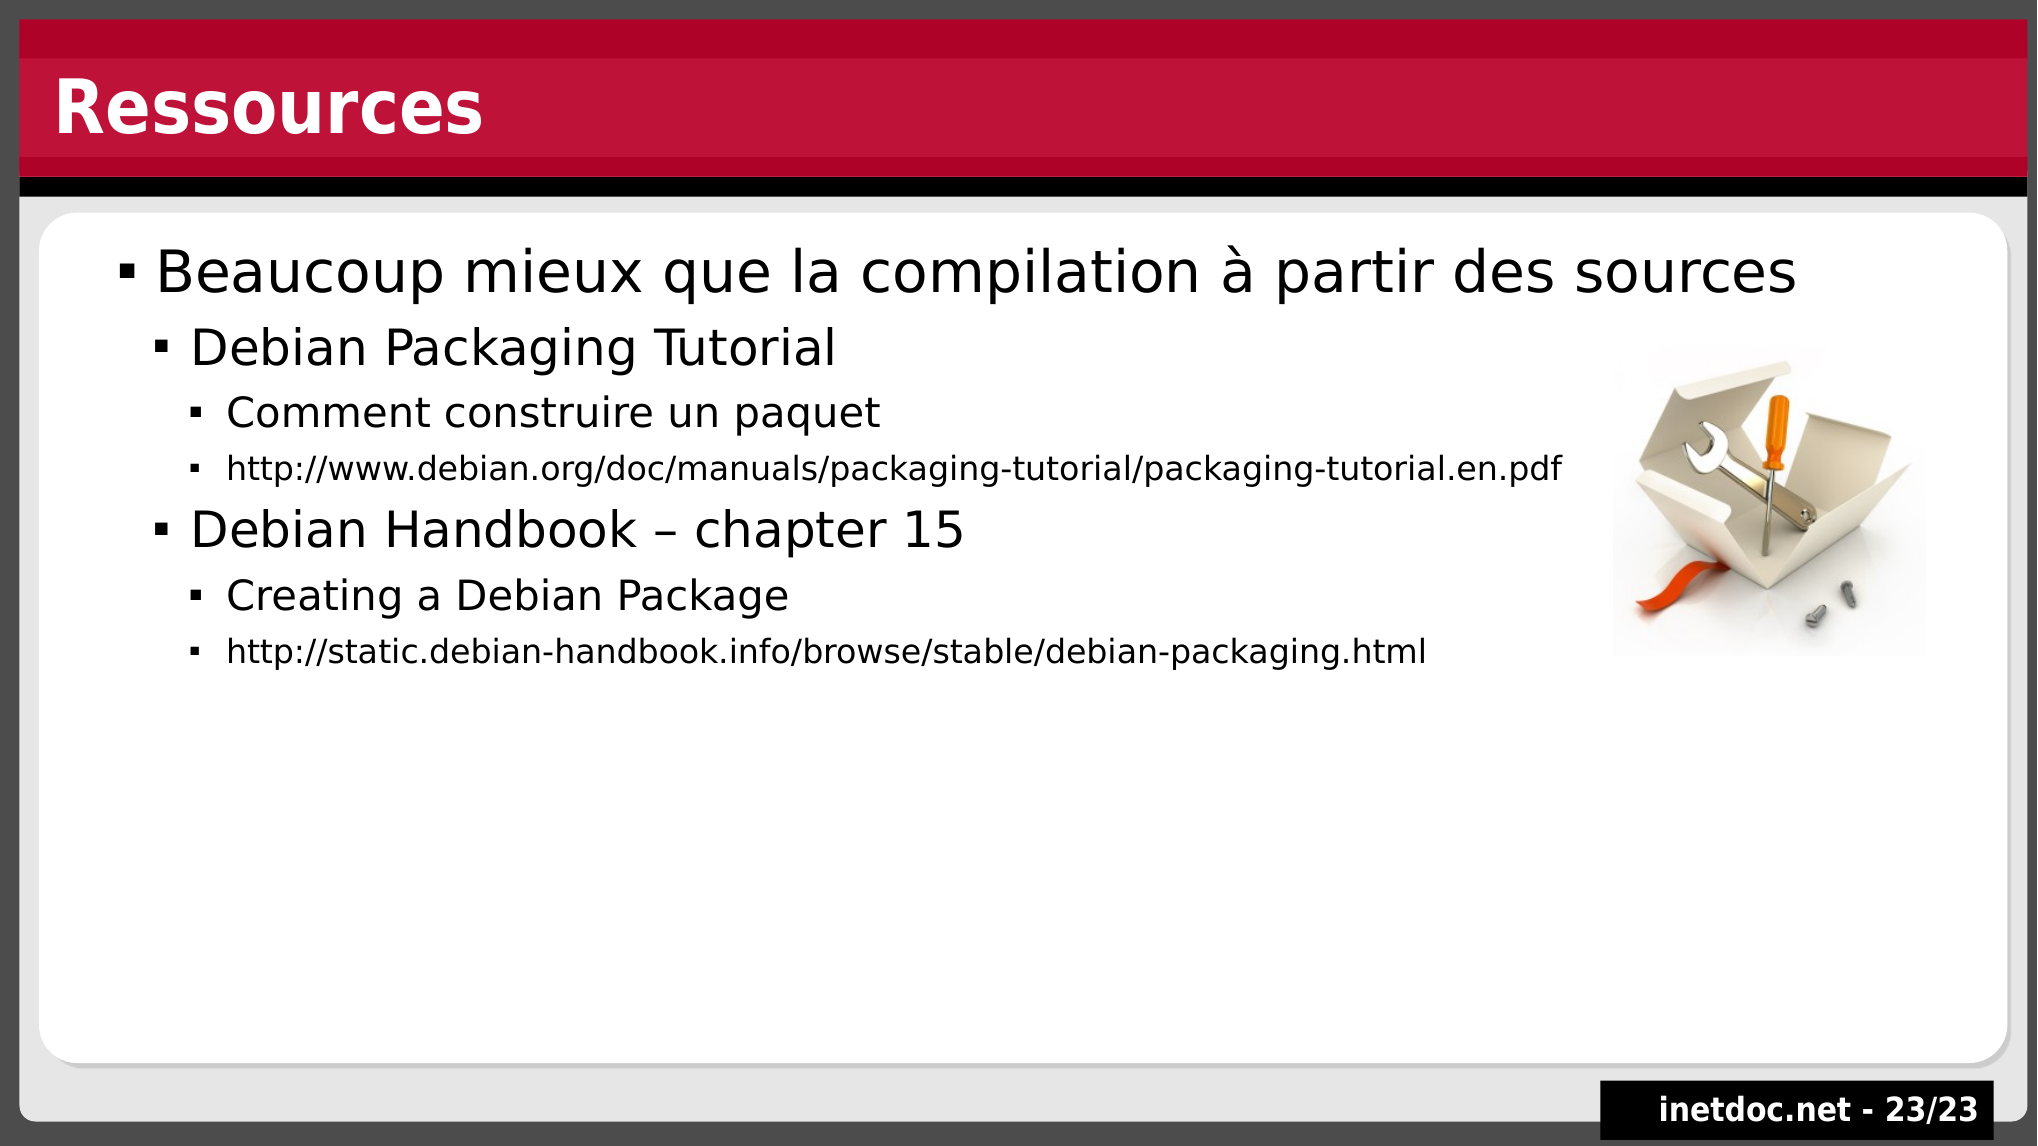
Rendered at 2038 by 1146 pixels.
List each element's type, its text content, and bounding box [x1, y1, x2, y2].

text_box Ressources [19, 59, 2028, 157]
text_box Beaucoup mieux que la compilation à partir des sources Debian Packaging Tutorial Comment construire un paquet http://www.debian.org/doc/manuals/packaging-tutorial/packaging-tutorial.en.pdf Debian Handbook – chapter 15 Creating a Debian Package http://static.debian-handbook.info/browse/stable/debian-packaging.html [38, 212, 2008, 1064]
text_box inetdoc.net - <numéro>/23 [1600, 1080, 1994, 1140]
text_box [19, 157, 2028, 1122]
text_box [19, 19, 2028, 59]
picture [1613, 343, 1926, 656]
